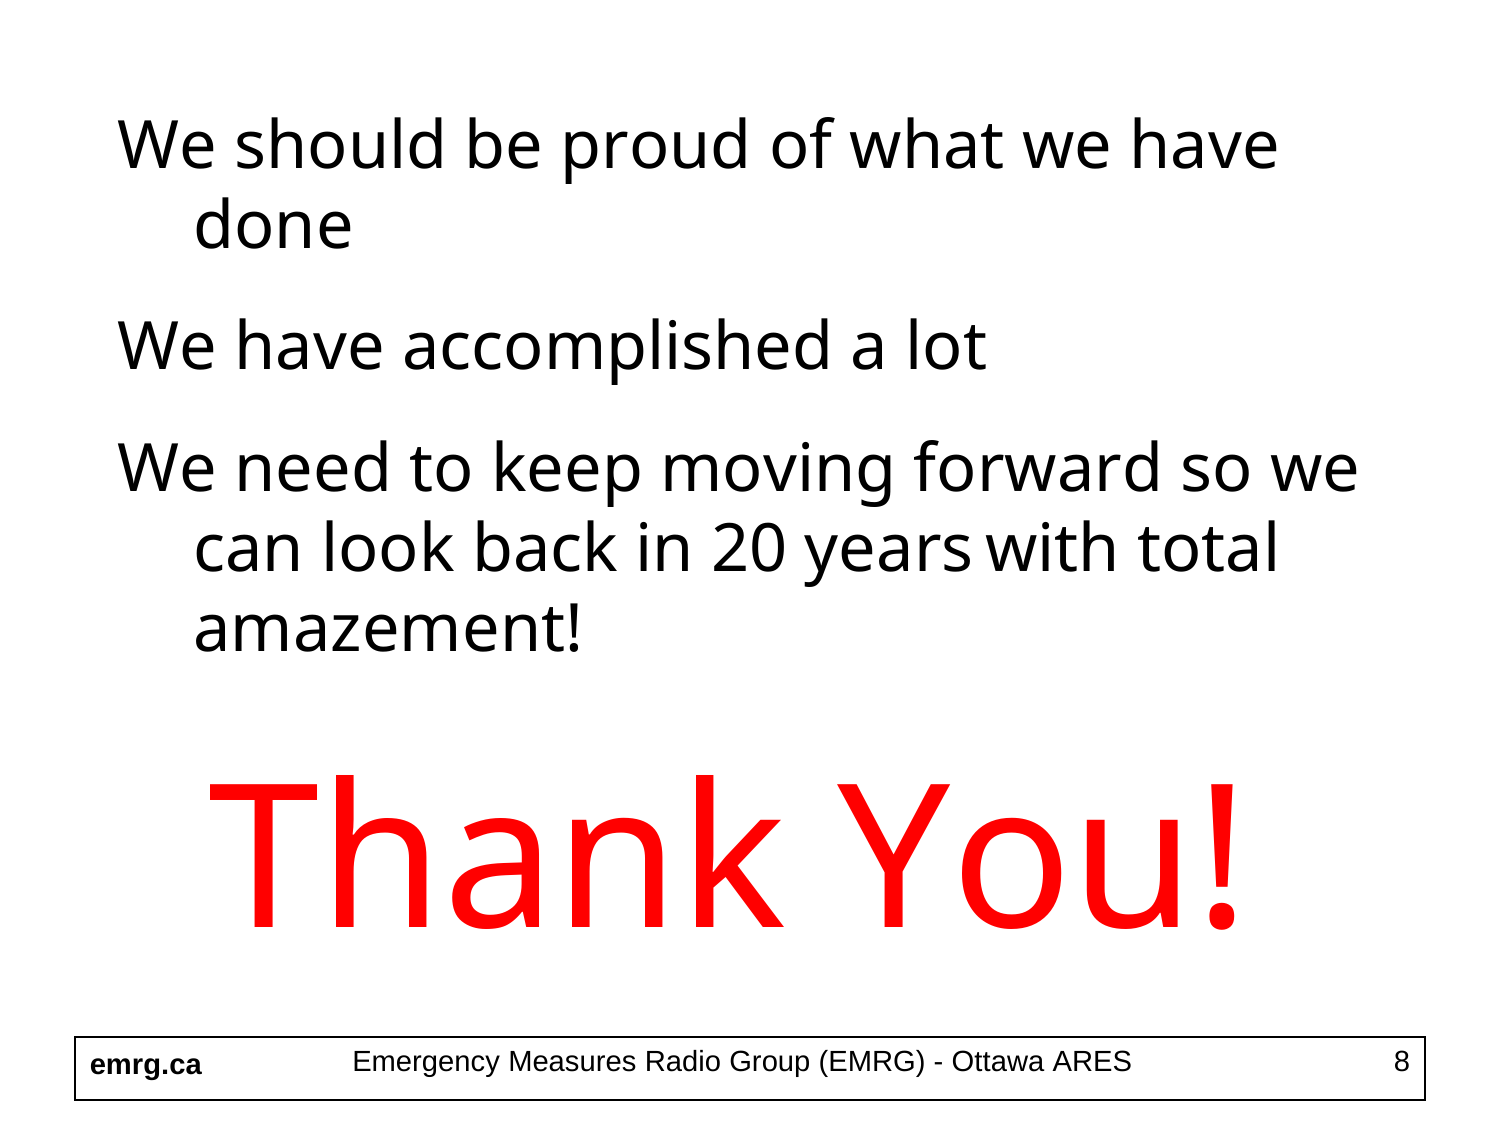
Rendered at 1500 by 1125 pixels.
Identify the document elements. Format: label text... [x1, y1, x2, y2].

text_box We should be proud of what we have done We have accomplished a lot We need to keep moving forward so we can look back in 20 years with total amazement! [103, 93, 1416, 673]
text_box Thank You! [194, 719, 1265, 976]
